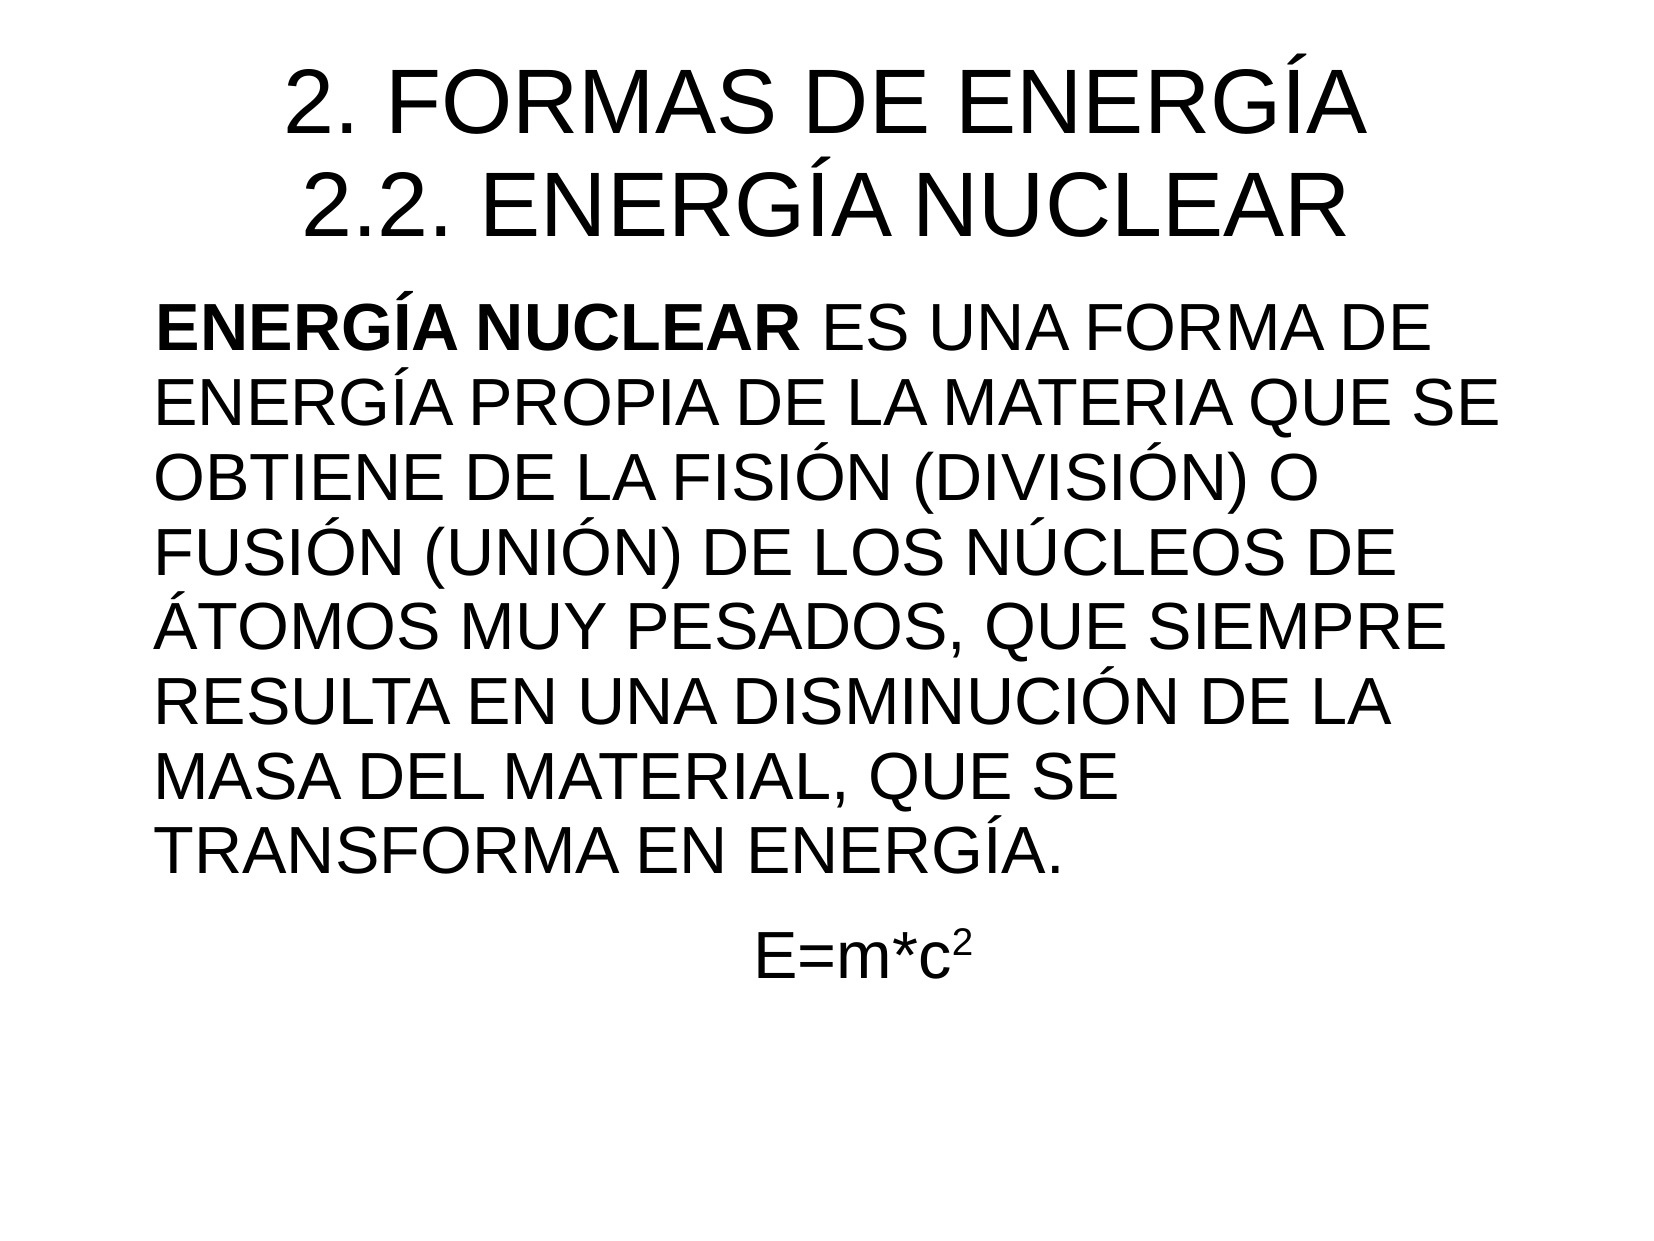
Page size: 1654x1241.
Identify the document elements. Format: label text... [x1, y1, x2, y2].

title 2. FORMAS DE ENERGÍA 2.2. ENERGÍA NUCLEAR [82, 49, 1571, 257]
list ENERGÍA NUCLEAR ES UNA FORMA DE ENERGÍA PROPIA DE LA MATERIA QUE SE OBTIENE DE LA FISIÓN (DIVISIÓN) O FUSIÓN (UNIÓN) DE LOS NÚCLEOS DE ÁTOMOS MUY PESADOS, QUE SIEMPRE RESULTA EN UNA DISMINUCIÓN DE LA MASA DEL MATERIAL, QUE SE TRANSFORMA EN ENERGÍA. E=m*c2 [82, 290, 1571, 1109]
